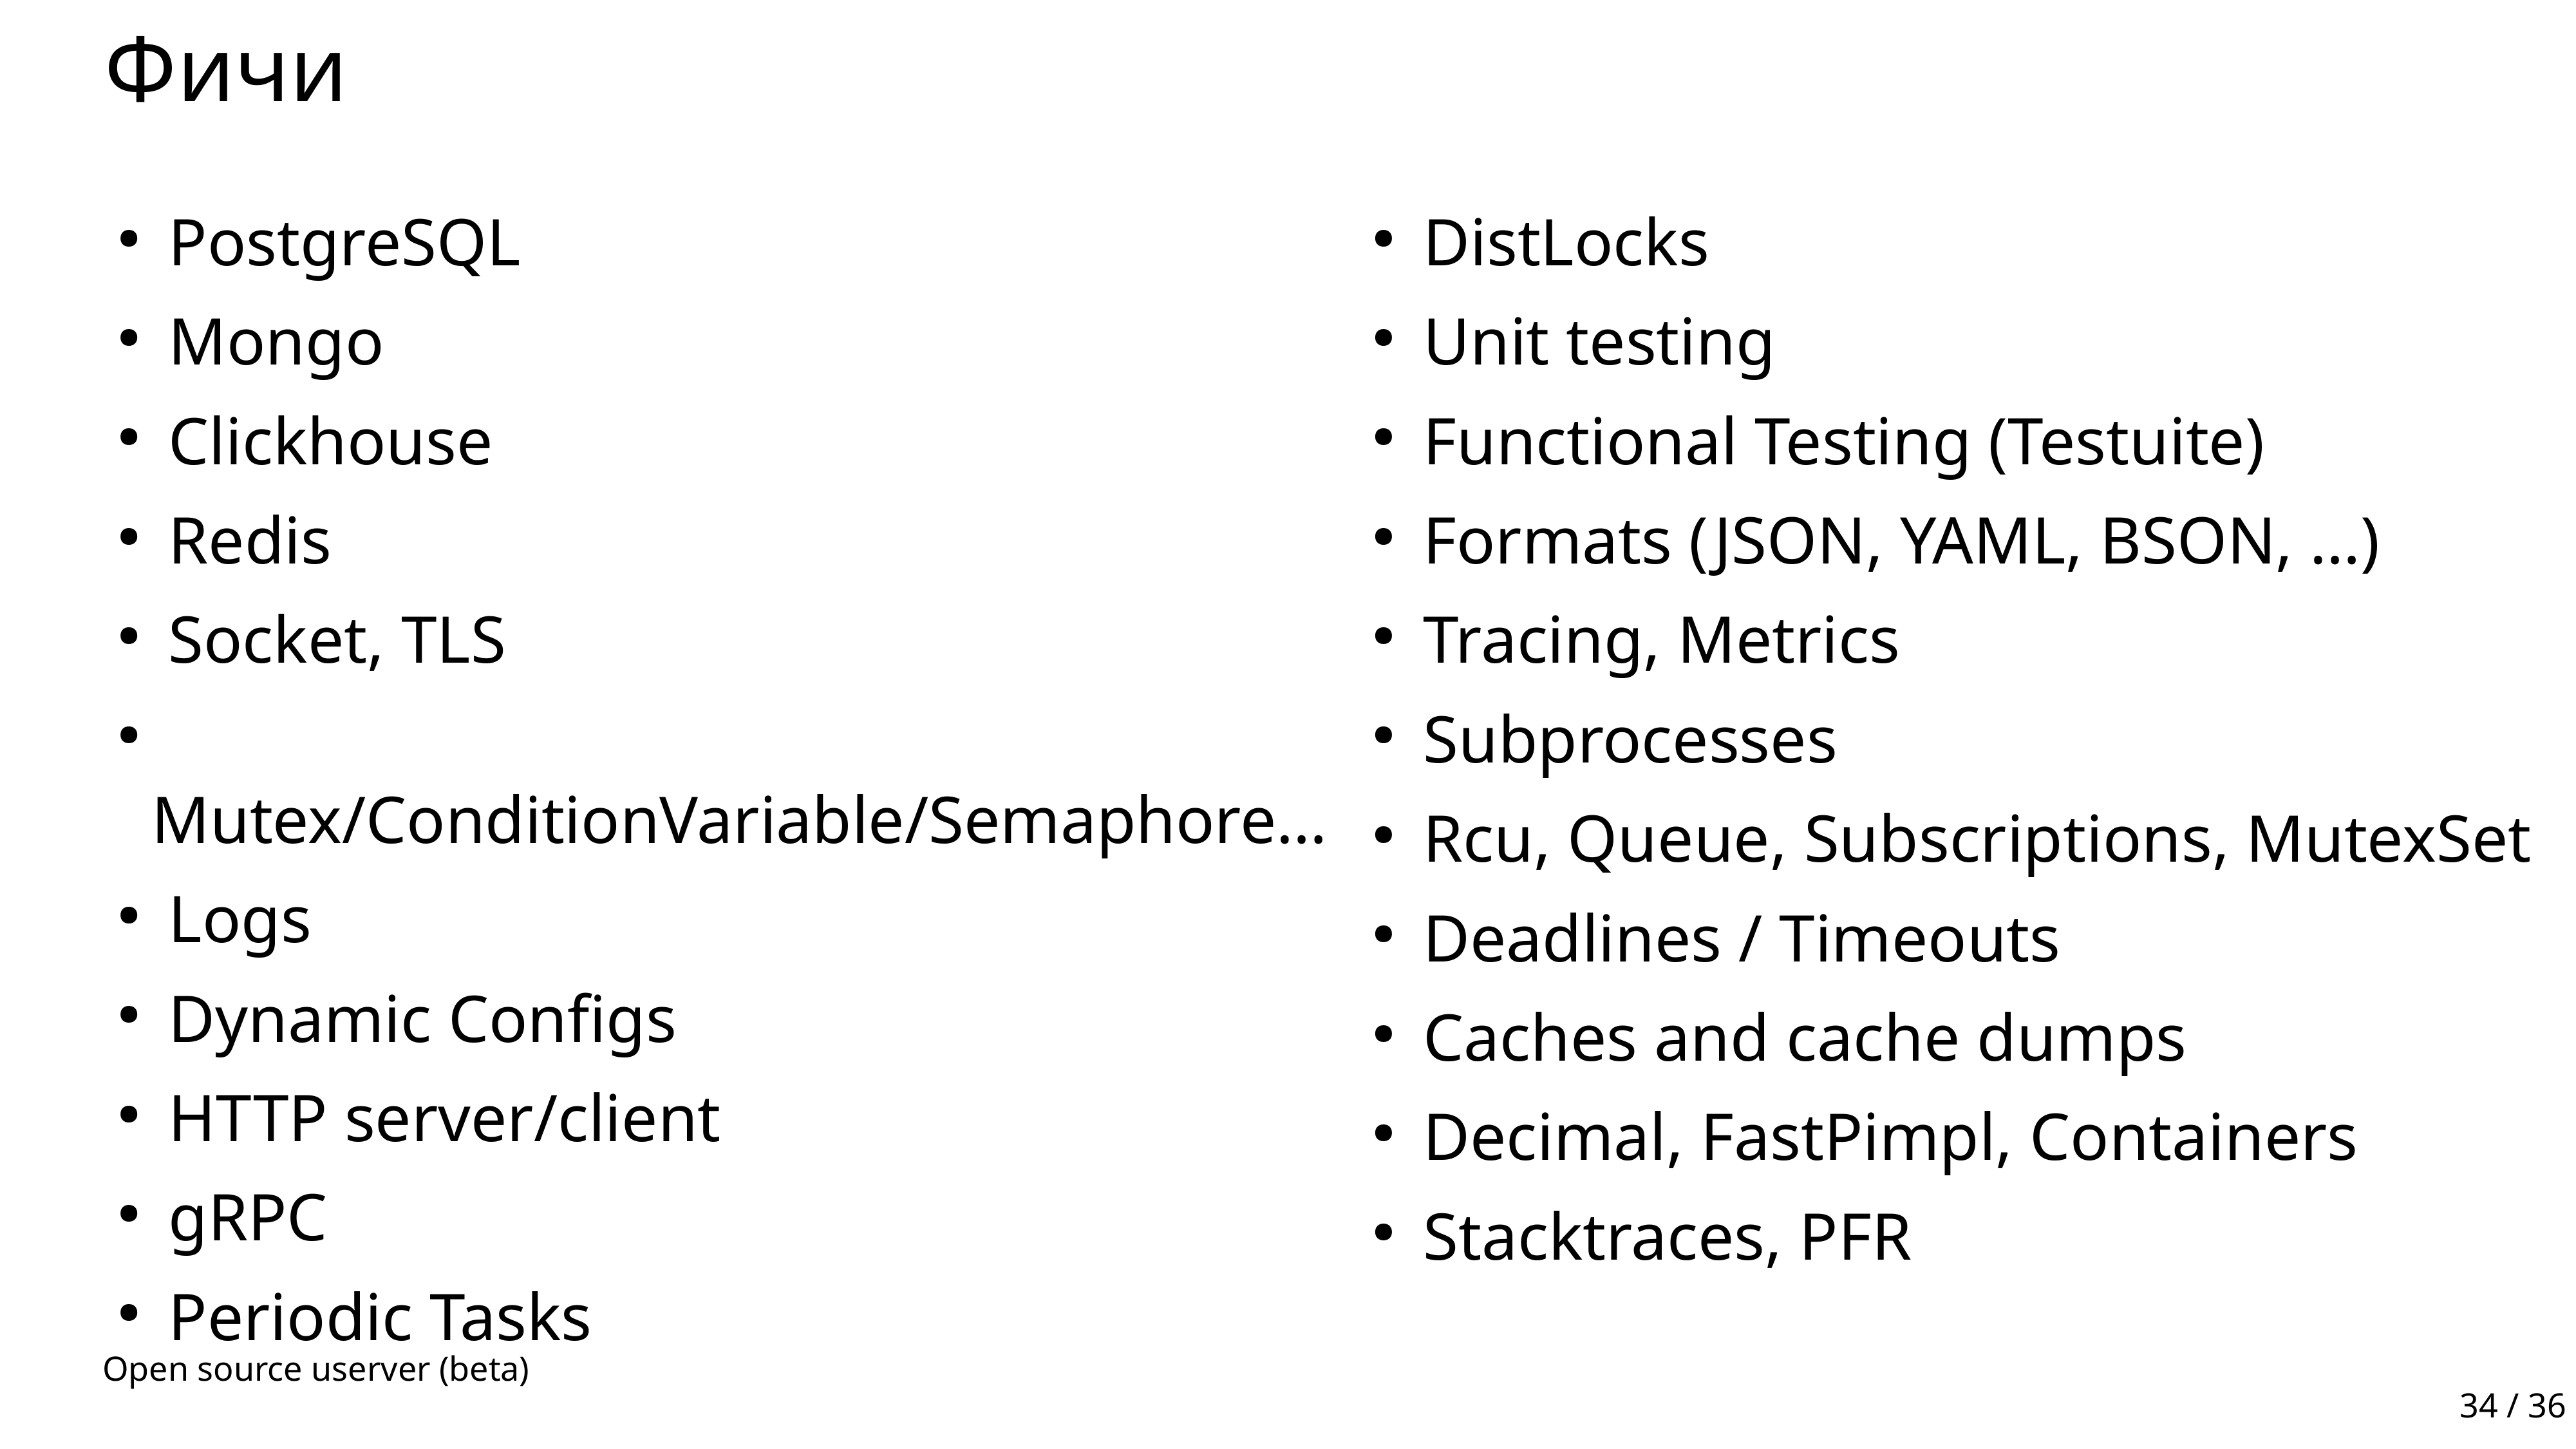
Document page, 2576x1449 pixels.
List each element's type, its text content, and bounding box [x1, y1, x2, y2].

list Open source userver (beta) [93, 1338, 1190, 1393]
list <number> / 36 [1479, 1376, 2576, 1431]
list DistLocks Unit testing Functional Testing (Testuite) Formats (JSON, YAML, BSON, …) Tracing, Metrics Subprocesses Rcu, Queue, Subscriptions, MutexSet Deadlines / Timeouts Caches and cache dumps Decimal, FastPimpl, Containers Stacktraces, PFR [1351, 193, 2576, 1361]
list PostgreSQL Mongo Clickhouse Redis Socket, TLS Mutex/ConditionVariable/Semaphore… Logs Dynamic Configs HTTP server/client gRPC Periodic Tasks [97, 193, 1343, 1361]
title Фичи [95, 19, 2576, 155]
